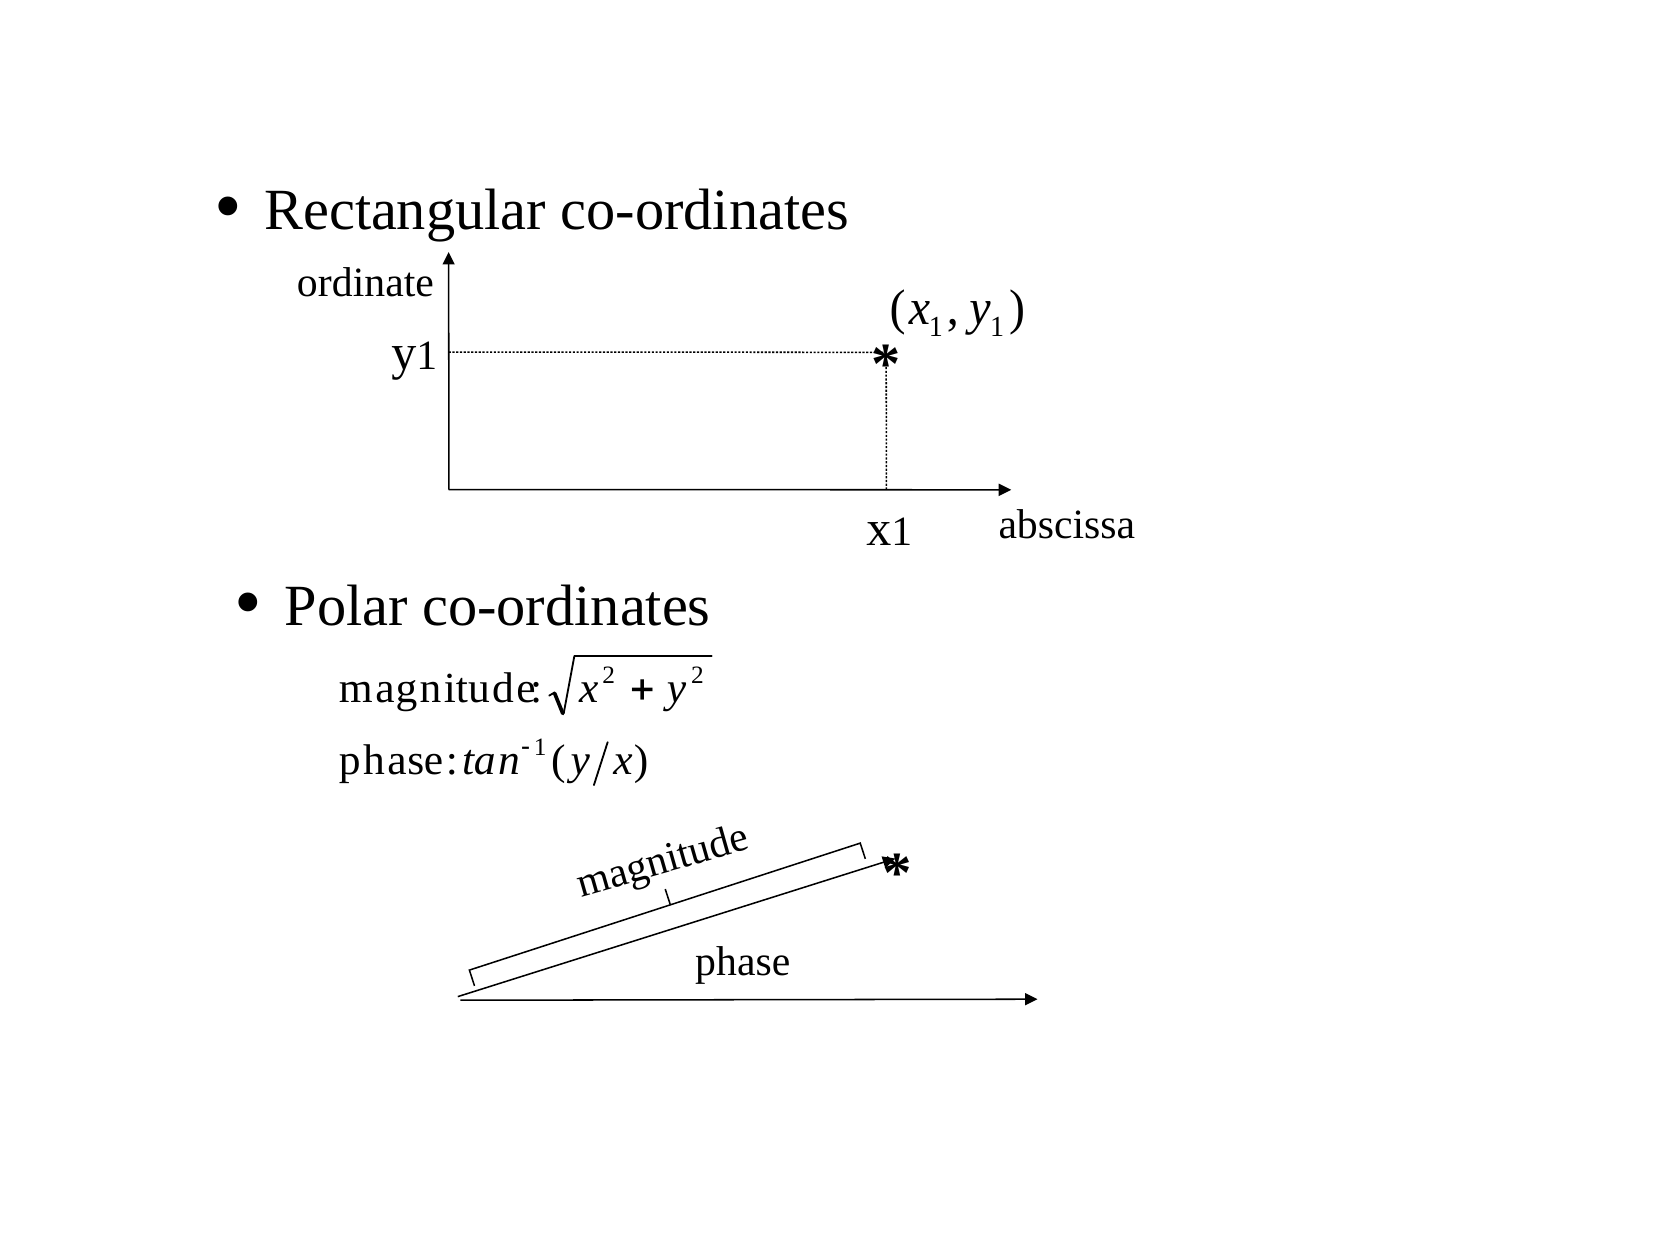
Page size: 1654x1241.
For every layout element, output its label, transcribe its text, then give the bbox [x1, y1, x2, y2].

text_box Rectangular co-ordinates [200, 99, 925, 319]
text_box abscissa [983, 486, 1150, 555]
text_box ordinate [282, 243, 449, 313]
text_box x1 [851, 483, 928, 563]
text_box * [867, 822, 927, 913]
text_box Polar co-ordinates [219, 496, 945, 716]
text_box phase [680, 923, 806, 992]
text_box y1 [376, 308, 453, 388]
text_box * [856, 312, 916, 403]
picture [882, 274, 1036, 346]
picture [332, 645, 721, 796]
text_box magnitude [552, 790, 781, 917]
